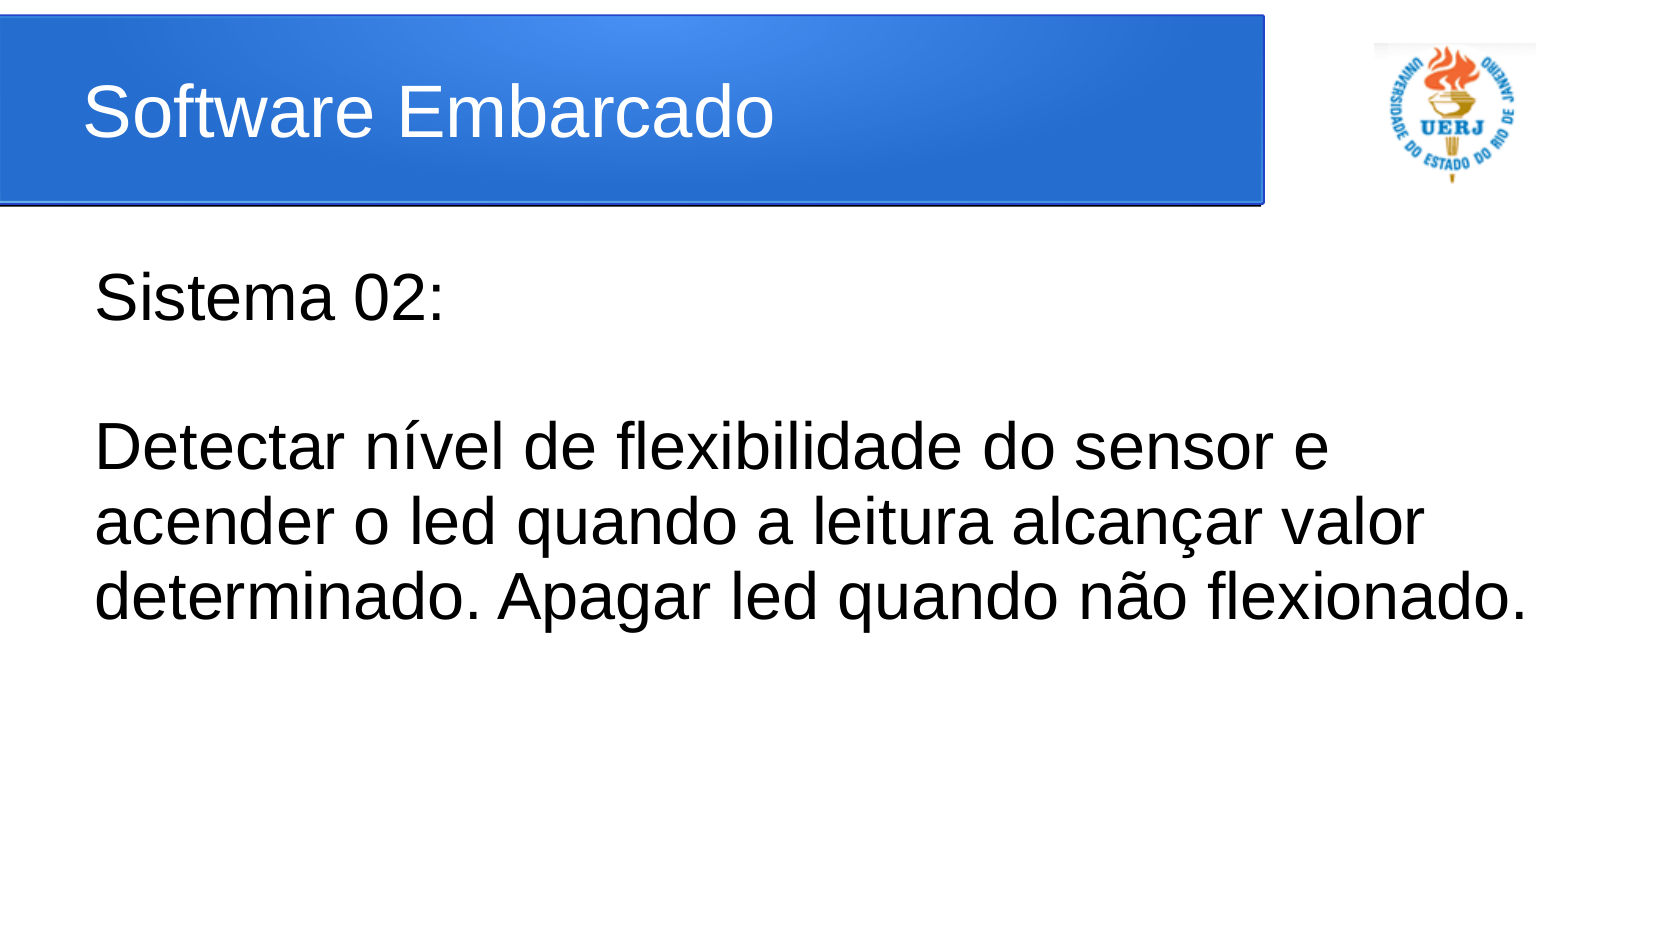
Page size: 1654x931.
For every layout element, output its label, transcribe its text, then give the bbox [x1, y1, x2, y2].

picture [1374, 43, 1536, 190]
title Software Embarcado [82, 35, 1235, 189]
subtitle Sistema 02: Detectar nível de flexibilidade do sensor e acender o led quando a leitura alcançar valor determinado. Apagar led quando não flexionado. [94, 259, 1548, 839]
